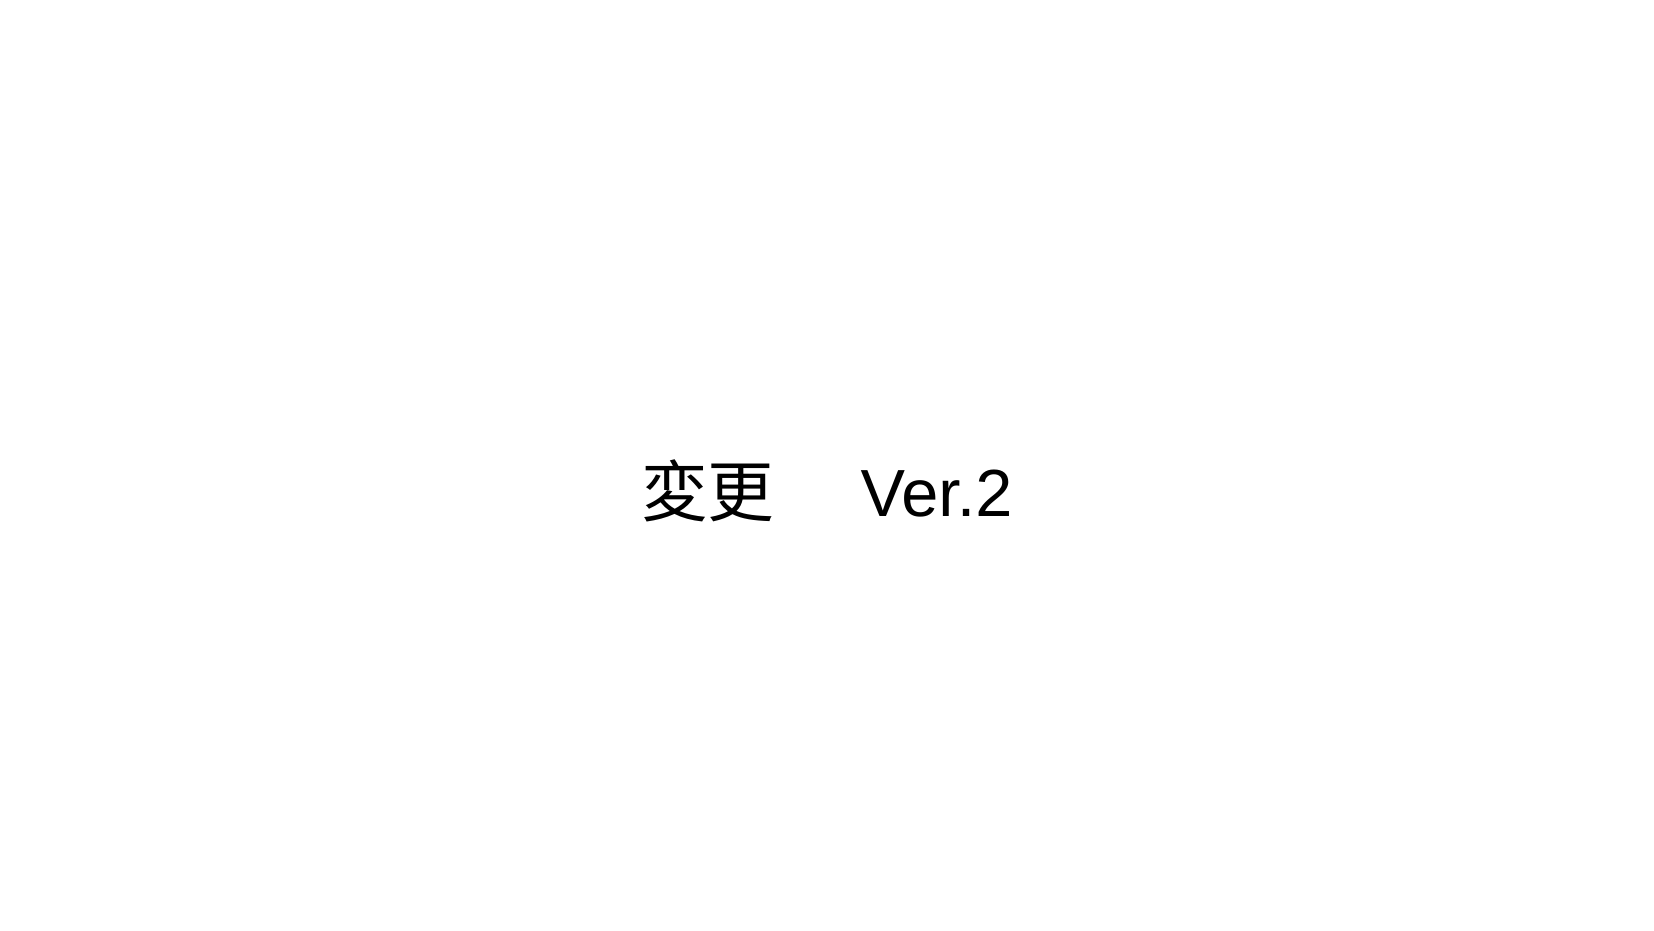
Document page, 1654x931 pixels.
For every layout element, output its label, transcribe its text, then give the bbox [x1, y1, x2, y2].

subtitle 変更 Ver.2 [82, 217, 1571, 758]
